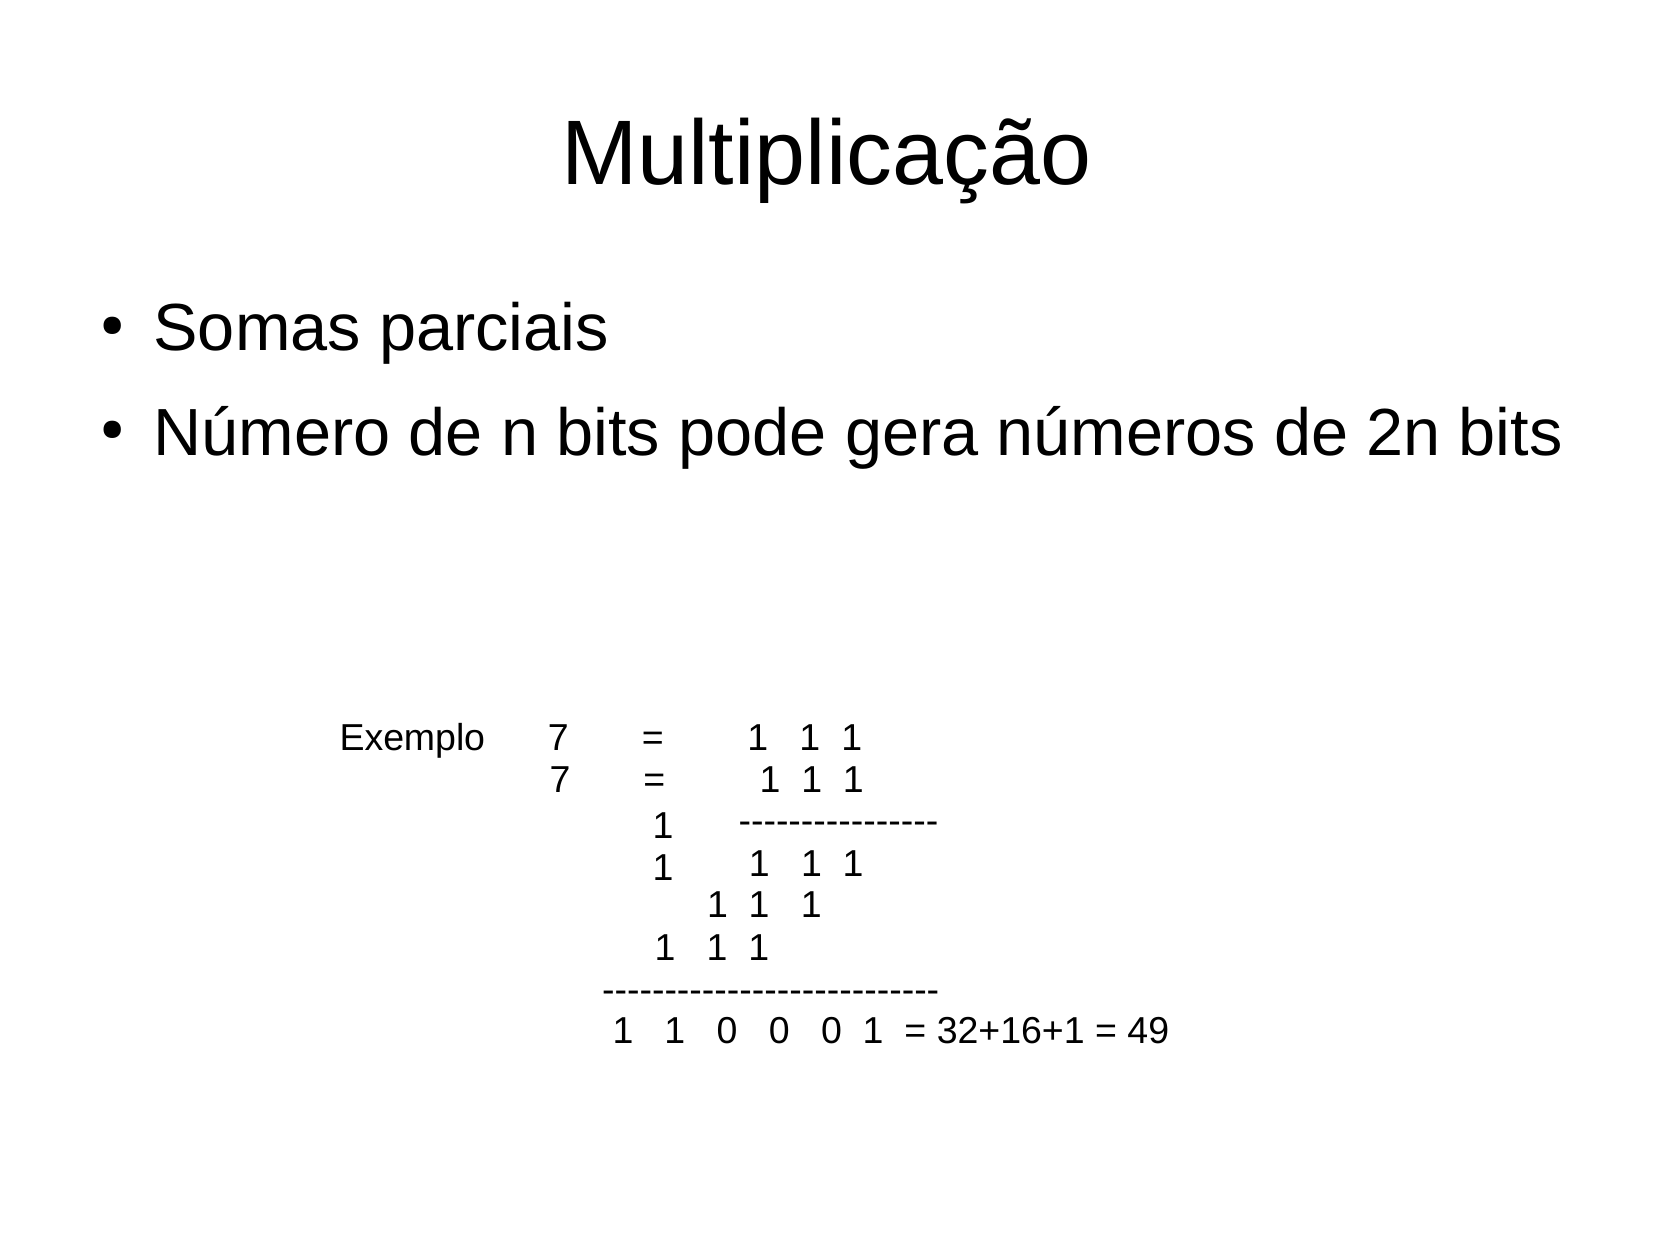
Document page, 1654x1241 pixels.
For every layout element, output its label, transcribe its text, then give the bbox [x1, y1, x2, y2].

text_box 1 1 [637, 797, 689, 906]
title Multiplicação [82, 49, 1571, 257]
list Somas parciais Número de n bits pode gera números de 2n bits [82, 290, 1571, 1109]
text_box Exemplo 7 = 1 1 1 7 = 1 1 1 ---------------- 1 1 1 1 1 1 1 1 1 --------------------------- 1 1 0 0 0 1 = 32+16+1 = 49 [324, 708, 1185, 1096]
